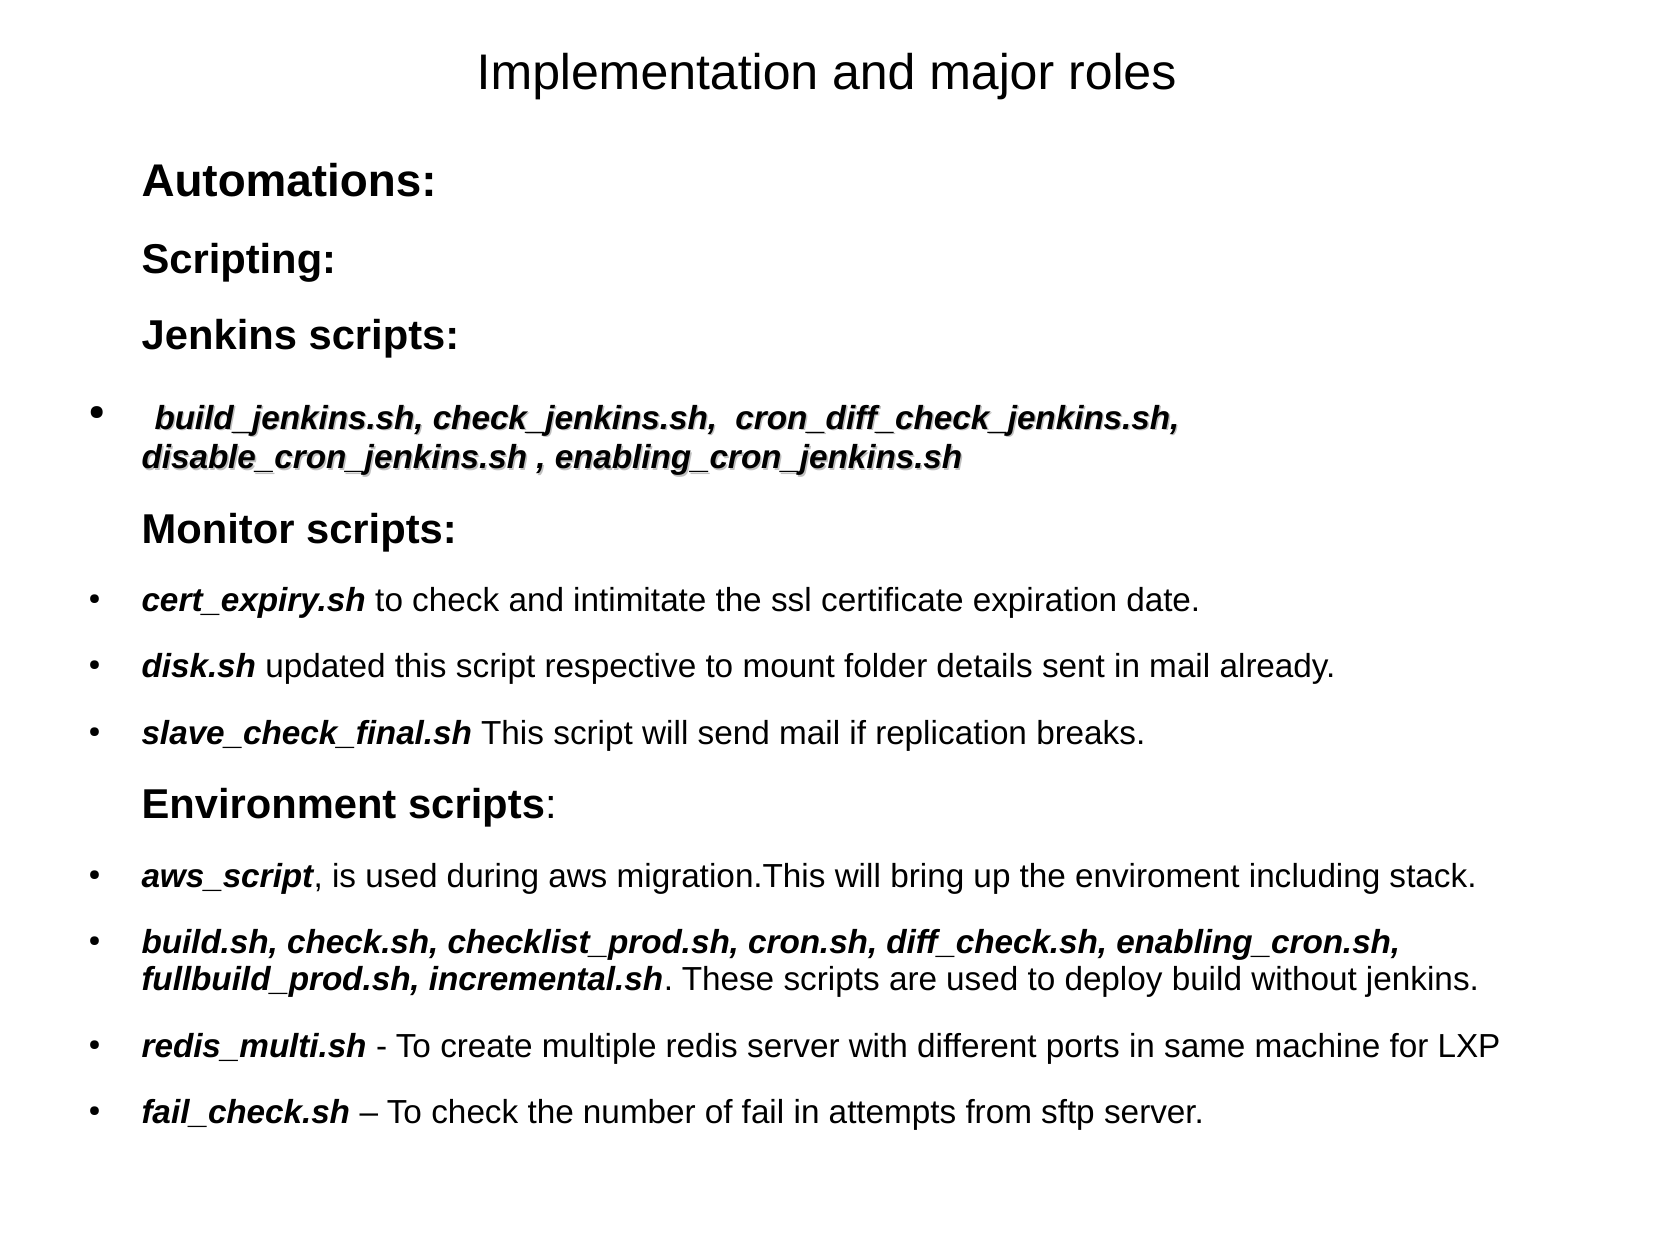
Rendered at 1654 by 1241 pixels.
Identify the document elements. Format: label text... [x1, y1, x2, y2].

list Automations: Scripting: Jenkins scripts: build_jenkins.sh, check_jenkins.sh, cron_diff_check_jenkins.sh, disable_cron_jenkins.sh , enabling_cron_jenkins.sh Monitor scripts: cert_expiry.sh to check and intimitate the ssl certificate expiration date. disk.sh updated this script respective to mount folder details sent in mail already. slave_check_final.sh This script will send mail if replication breaks. Environment scripts: aws_script, is used during aws migration.This will bring up the enviroment including stack. build.sh, check.sh, checklist_prod.sh, cron.sh, diff_check.sh, enabling_cron.sh, fullbuild_prod.sh, incremental.sh. These scripts are used to deploy build without jenkins. redis_multi.sh - To create multiple redis server with different ports in same machine for LXP fail_check.sh – To check the number of fail in attempts from sftp server. [70, 154, 1559, 1217]
title Implementation and major roles [82, 2, 1571, 142]
